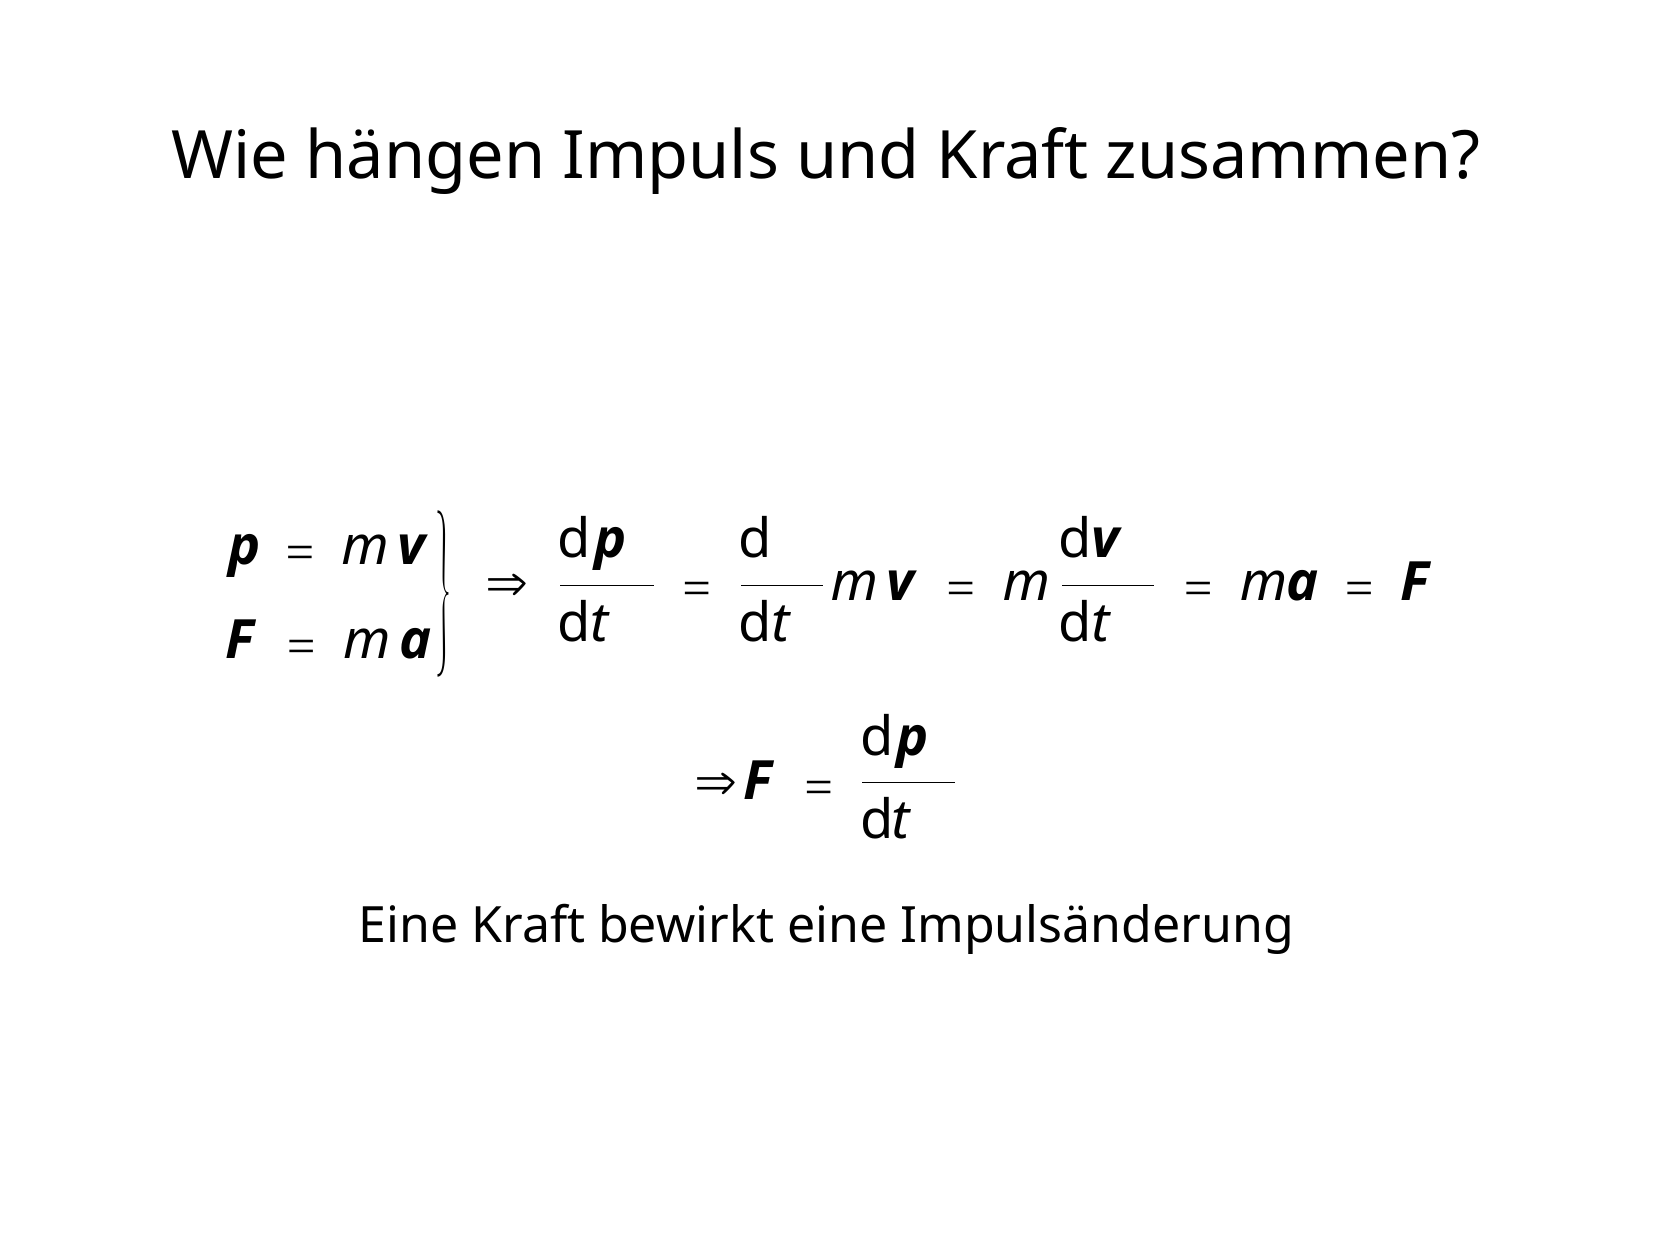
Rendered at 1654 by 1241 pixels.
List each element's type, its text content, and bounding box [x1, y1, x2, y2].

chart [213, 505, 1441, 853]
subtitle Eine Kraft bewirkt eine Impulsänderung [82, 290, 1571, 1010]
title Wie hängen Impuls und Kraft zusammen? [82, 49, 1571, 257]
